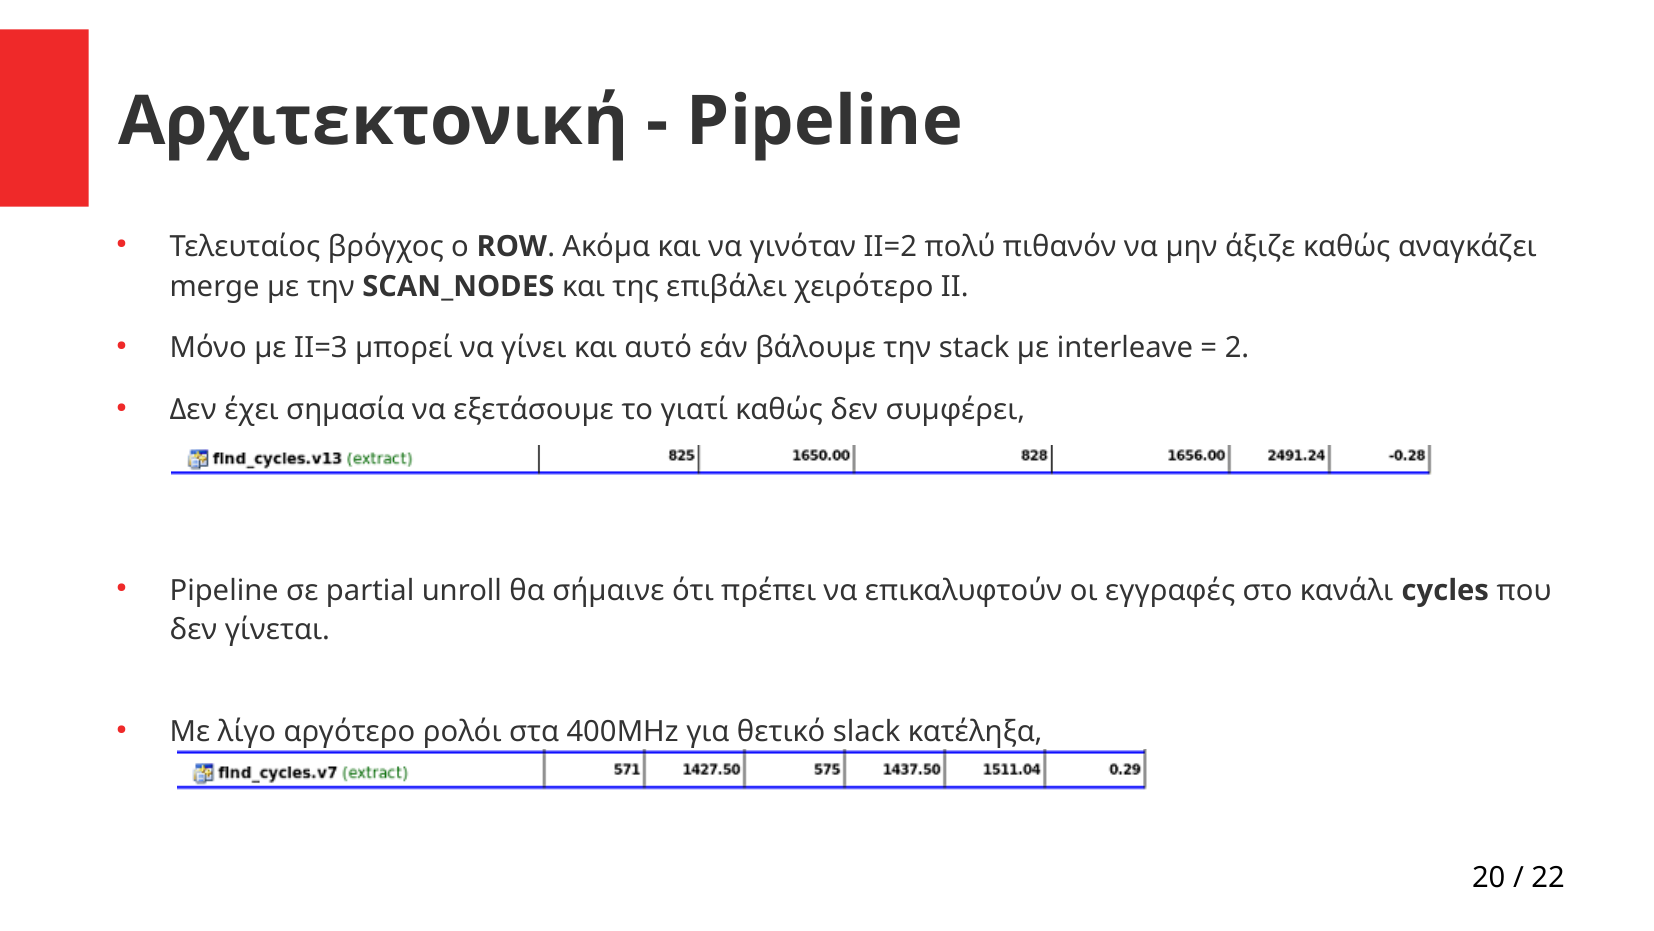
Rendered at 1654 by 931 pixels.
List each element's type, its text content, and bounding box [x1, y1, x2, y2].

picture [171, 445, 1436, 478]
list Τελευταίος βρόγχος ο ROW. Ακόμα και να γινόταν II=2 πολύ πιθανόν να μην άξιζε καθώς αναγκάζει merge με την SCAN_NODES και της επιβάλει χειρότερο II. Μόνο με II=3 μπορεί να γίνει και αυτό εάν βάλουμε την stack με interleave = 2. Δεν έχει σημασία να εξετάσουμε το γιατί καθώς δεν συμφέρει, Pipeline σε partial unroll θα σήμαινε ότι πρέπει να επικαλυφτούν οι εγγραφές στο κανάλι cycles που δεν γίνεται. Με λίγο αργότερο ρολόι στα 400MHz για θετικό slack κατέληξα, [98, 225, 1576, 526]
picture [177, 749, 1153, 796]
title Αρχιτεκτονική - Pipeline [118, 29, 1595, 207]
